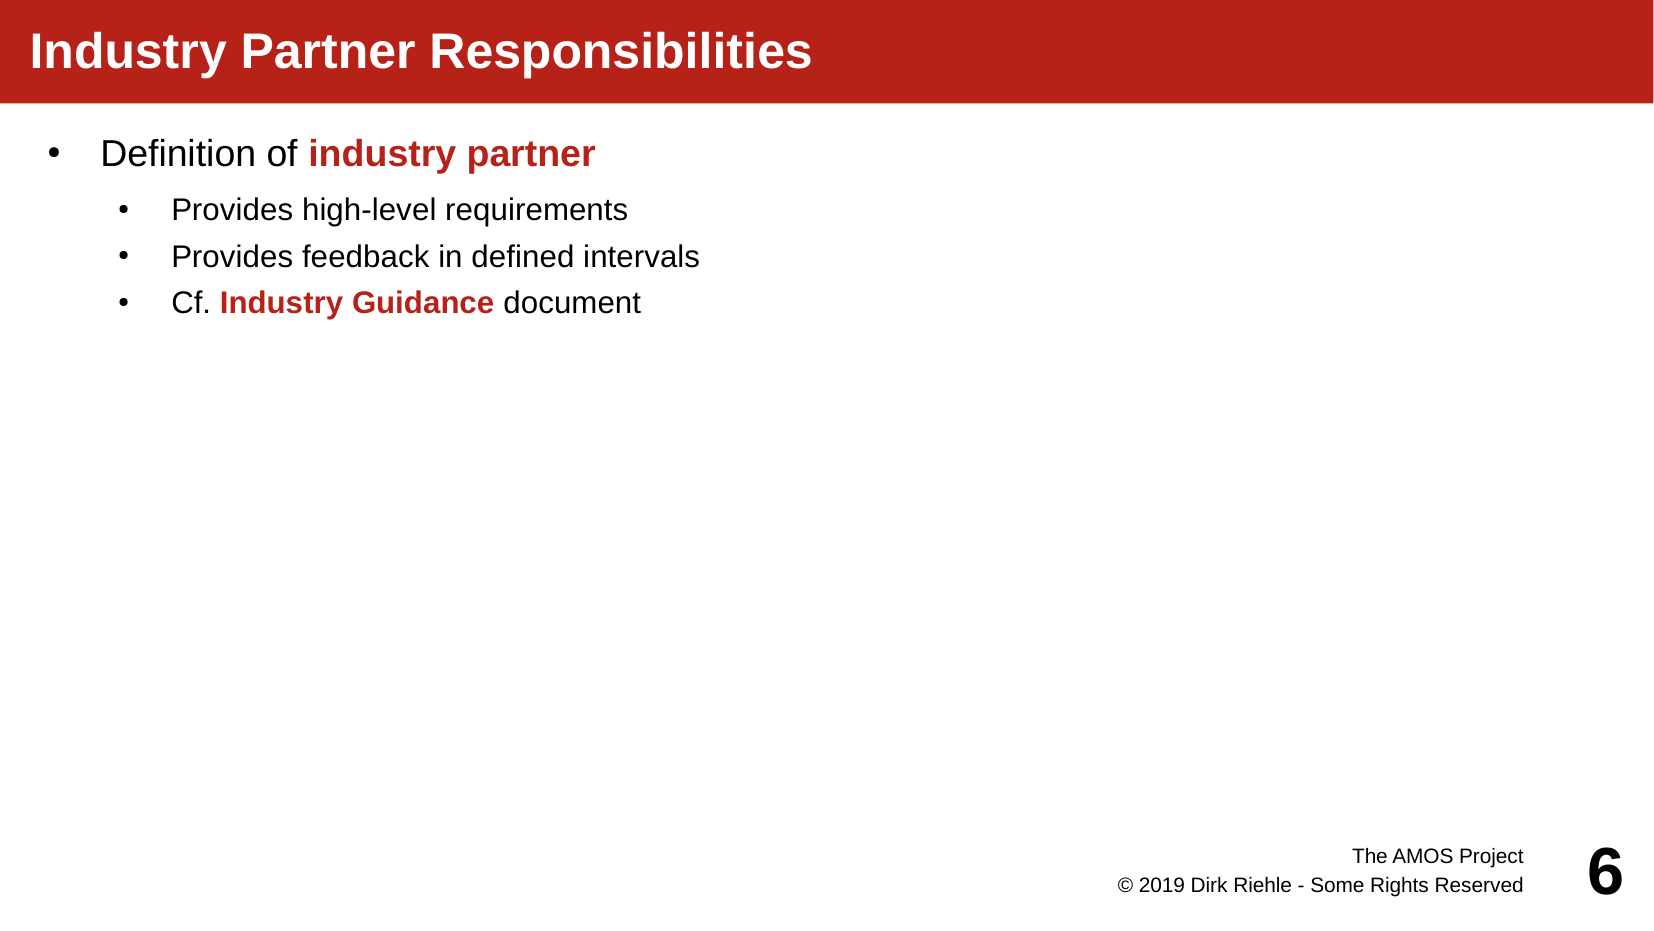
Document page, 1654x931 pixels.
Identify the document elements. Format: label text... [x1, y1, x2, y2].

title Industry Partner Responsibilities [0, 0, 1654, 104]
list Definition of industry partner Provides high-level requirements Provides feedback in defined intervals Cf. Industry Guidance document [29, 132, 1625, 798]
